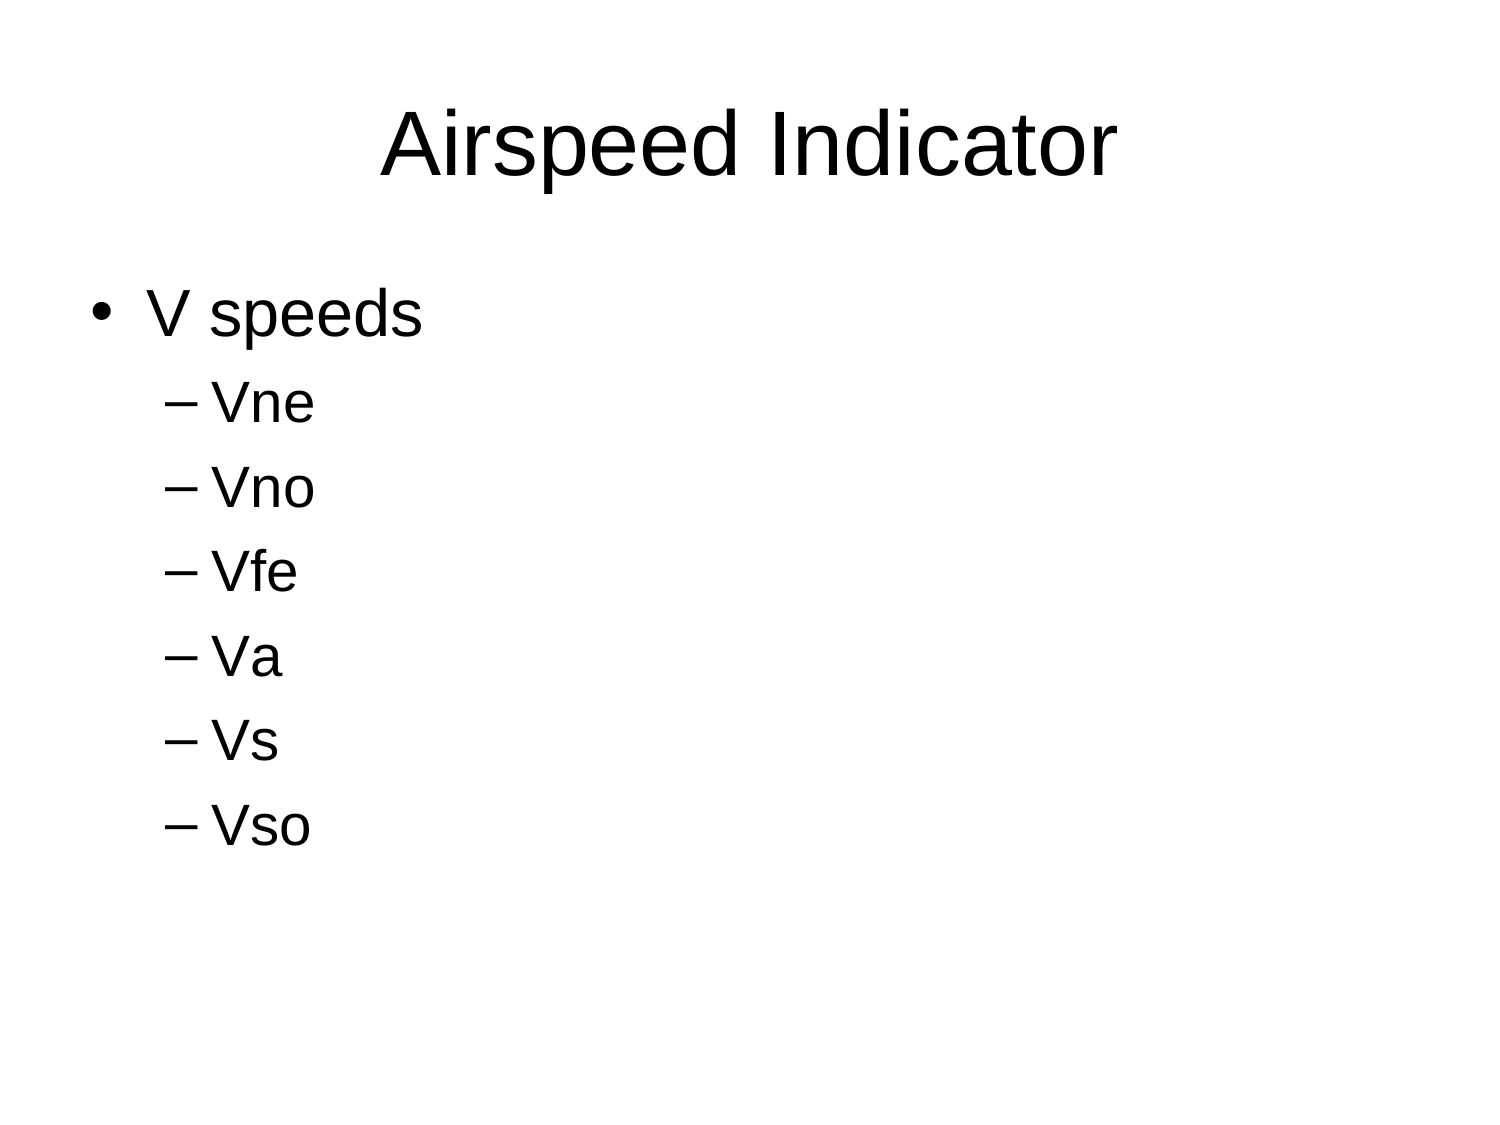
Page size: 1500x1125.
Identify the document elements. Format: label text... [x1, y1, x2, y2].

list V speeds Vne Vno Vfe Va Vs Vso [75, 262, 1426, 1006]
title Airspeed Indicator [75, 45, 1426, 233]
